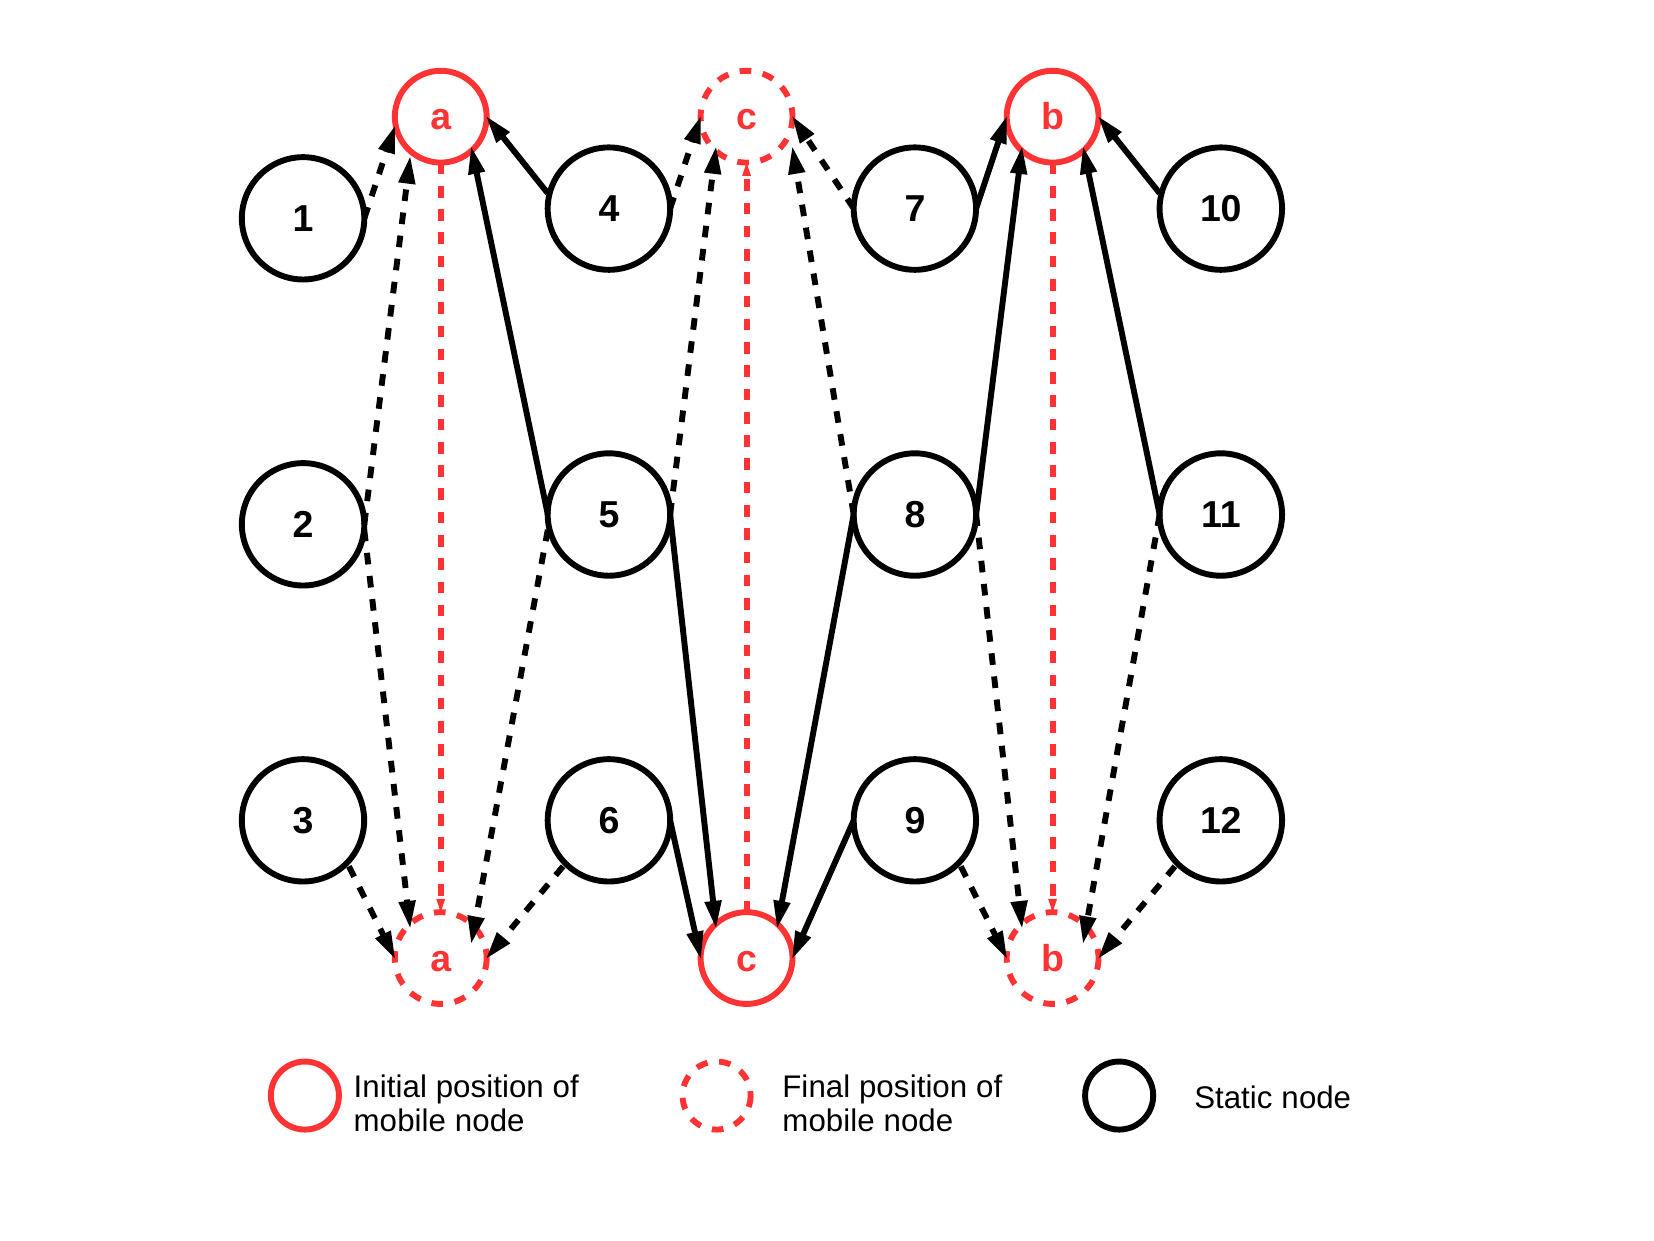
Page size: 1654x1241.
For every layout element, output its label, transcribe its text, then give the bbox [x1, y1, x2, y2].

text_box [682, 1061, 751, 1130]
text_box 12 [1159, 759, 1283, 882]
text_box Initial position of mobile node [338, 1061, 657, 1146]
text_box 6 [547, 759, 671, 882]
text_box a [394, 912, 487, 1004]
text_box b [1006, 912, 1099, 1004]
text_box 7 [853, 147, 977, 270]
text_box 1 [241, 157, 365, 280]
text_box c [700, 912, 793, 1004]
text_box Static node [1179, 1073, 1497, 1144]
text_box [1085, 1061, 1154, 1130]
text_box 2 [241, 463, 365, 586]
text_box 8 [855, 453, 975, 576]
text_box a [394, 70, 487, 163]
text_box 10 [1159, 147, 1283, 270]
text_box Final position of mobile node [767, 1061, 1086, 1146]
text_box 4 [547, 147, 671, 270]
text_box 9 [853, 759, 977, 882]
text_box 11 [1160, 453, 1283, 576]
text_box [270, 1061, 338, 1130]
text_box c [700, 70, 793, 163]
text_box b [1006, 70, 1099, 163]
text_box 3 [241, 759, 365, 882]
text_box 5 [547, 453, 669, 576]
